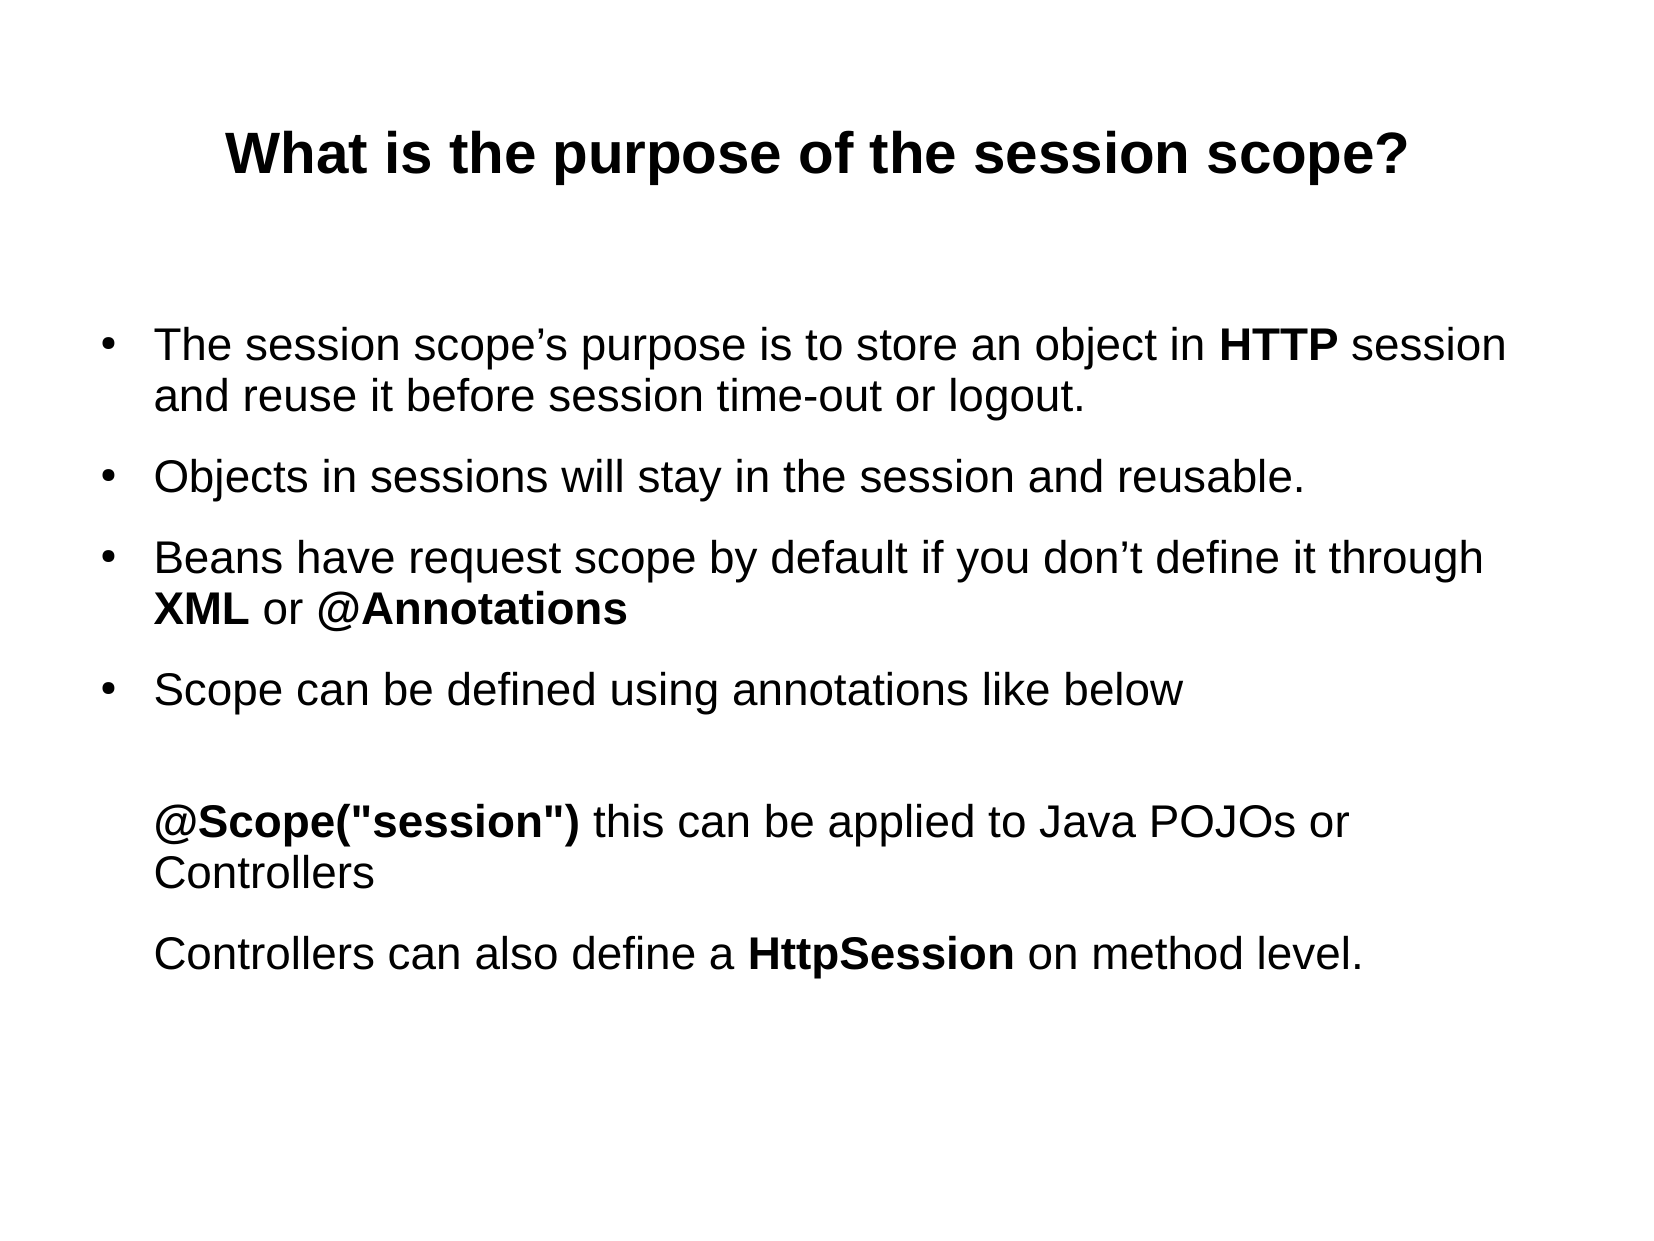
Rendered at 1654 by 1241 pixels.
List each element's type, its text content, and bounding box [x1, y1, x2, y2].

list The session scope’s purpose is to store an object in HTTP session and reuse it before session time-out or logout. Objects in sessions will stay in the session and reusable. Beans have request scope by default if you don’t define it through XML or @Annotations Scope can be defined using annotations like below @Scope("session") this can be applied to Java POJOs or Controllers Controllers can also define a HttpSession on method level. [82, 318, 1571, 1181]
title What is the purpose of the session scope? [82, 49, 1571, 257]
